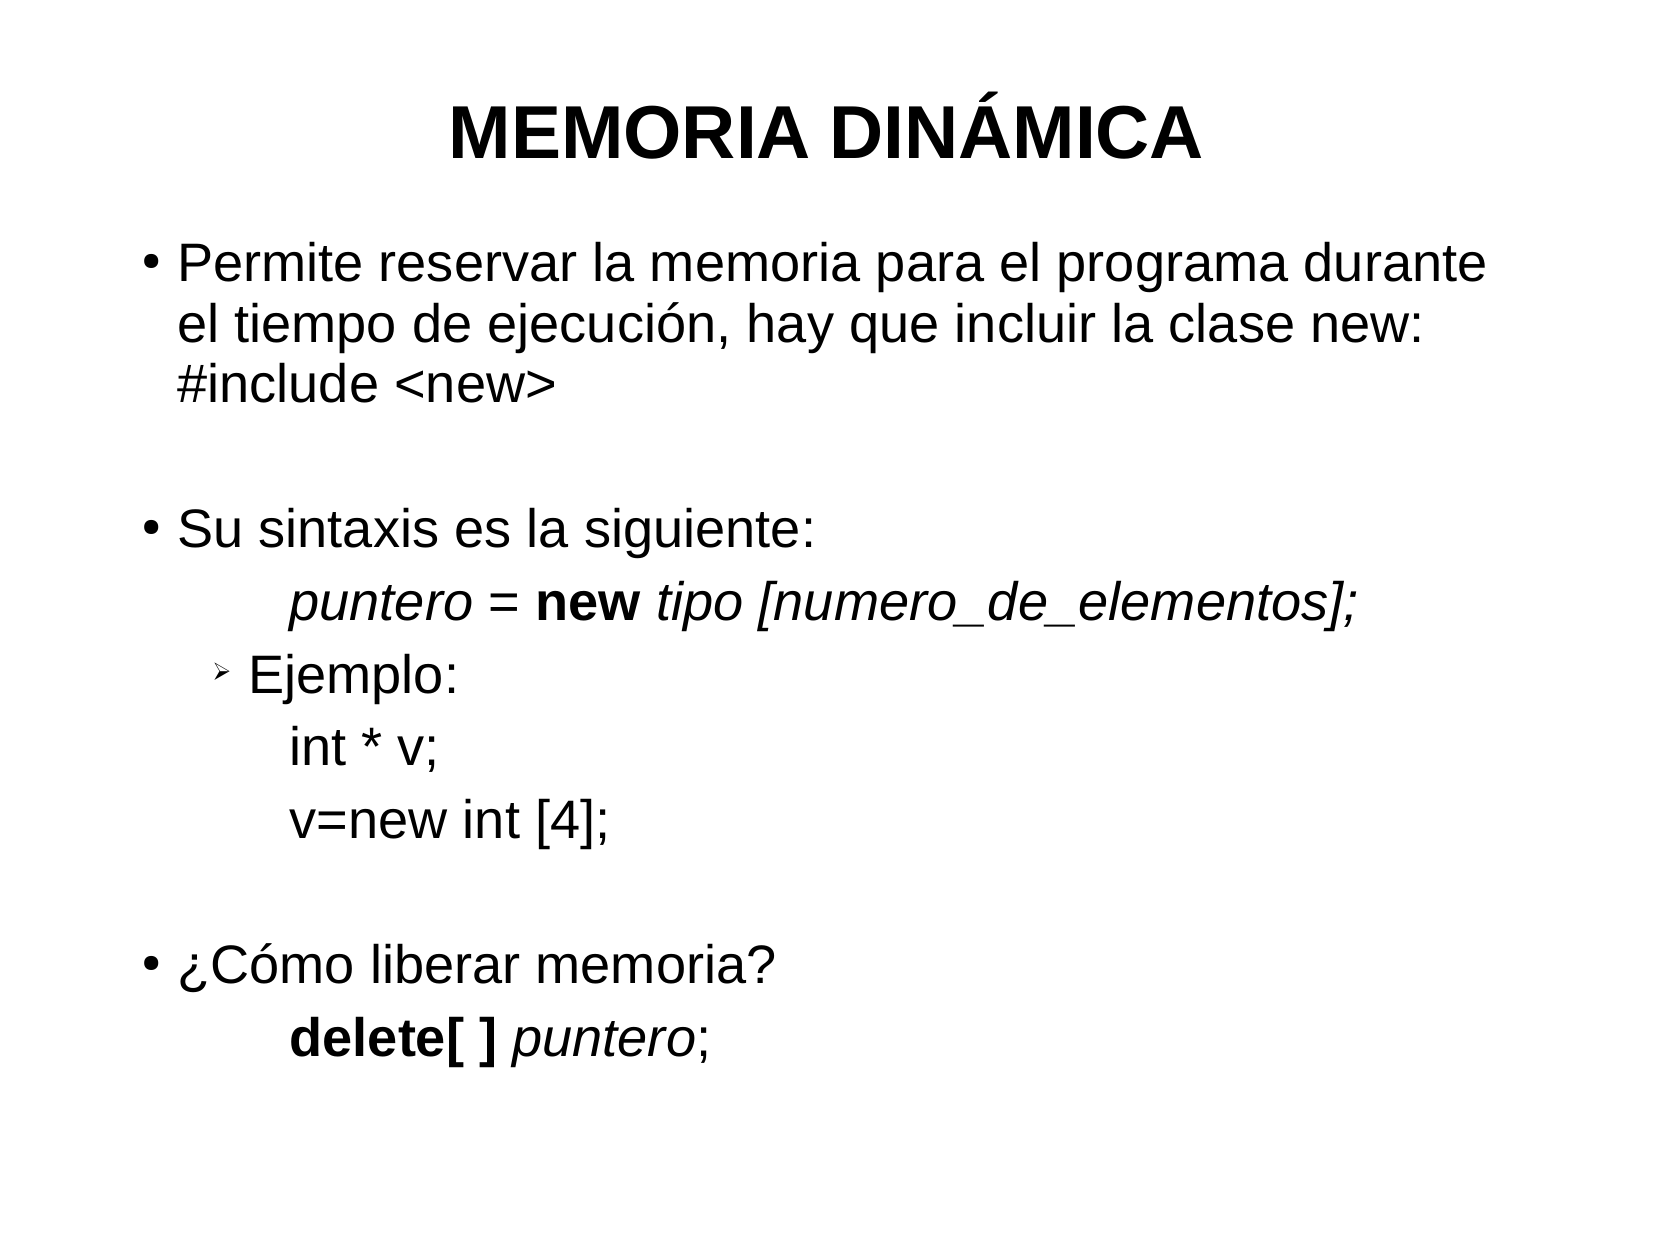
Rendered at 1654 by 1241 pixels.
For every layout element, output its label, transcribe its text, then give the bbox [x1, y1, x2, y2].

subtitle Permite reservar la memoria para el programa durante el tiempo de ejecución, hay que incluir la clase new: #include <new> Su sintaxis es la siguiente: puntero = new tipo [numero_de_elementos]; Ejemplo: int * v; v=new int [4]; ¿Cómo liberar memoria? delete[ ] puntero; [141, 232, 1536, 1217]
title MEMORIA DINÁMICA [82, 29, 1571, 237]
